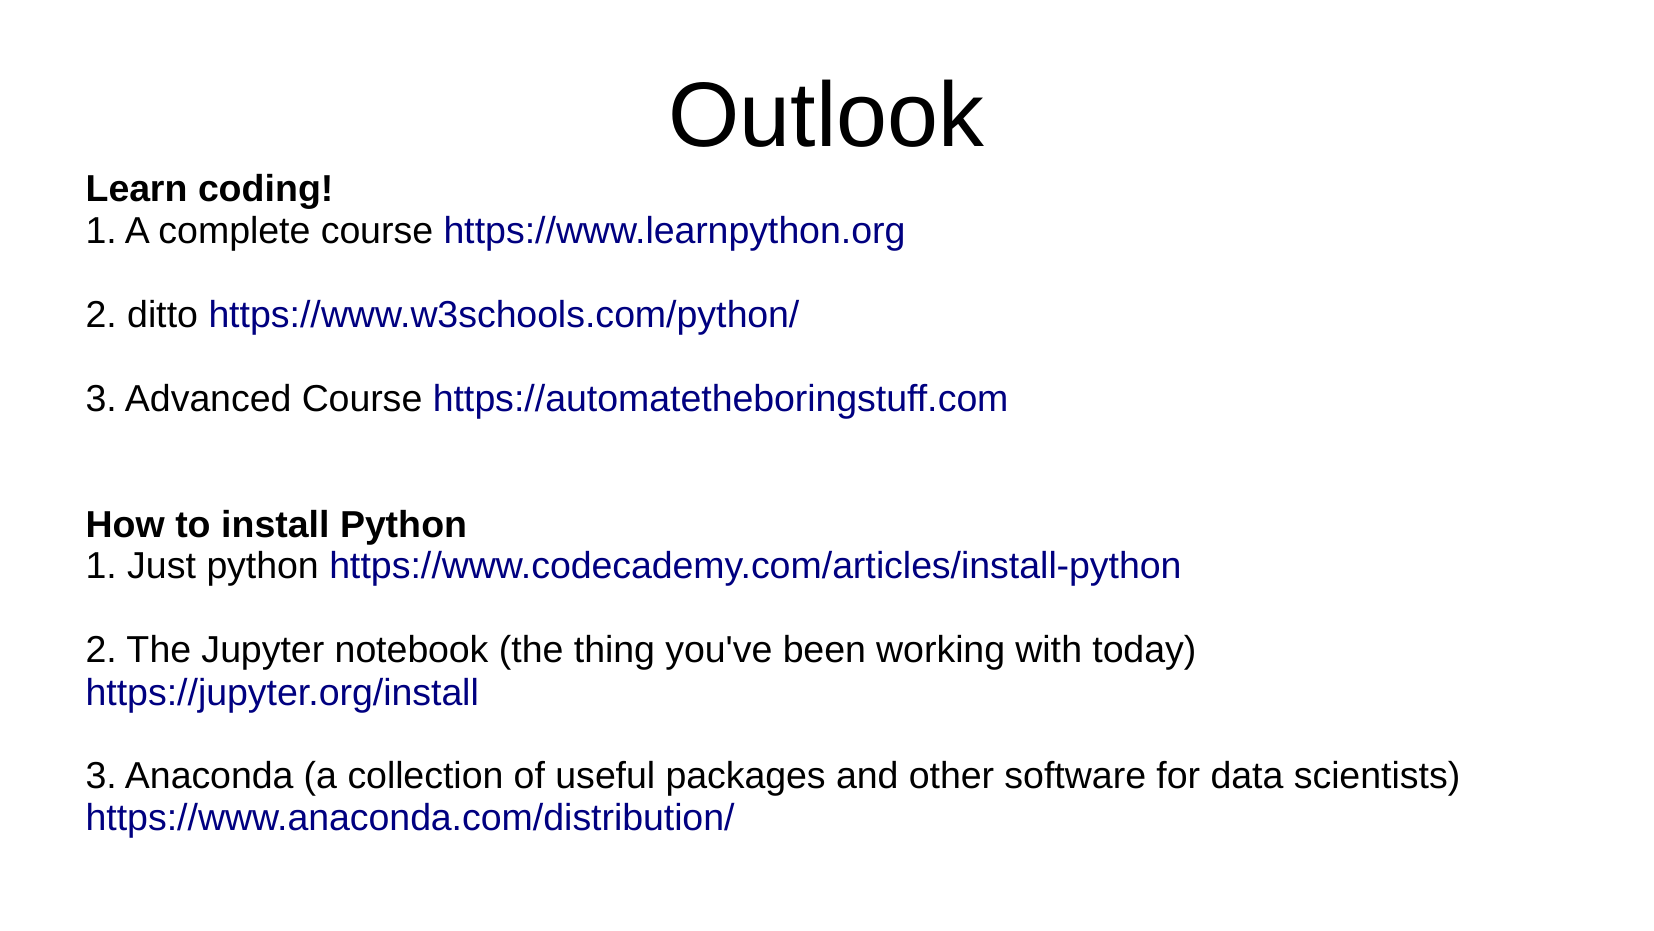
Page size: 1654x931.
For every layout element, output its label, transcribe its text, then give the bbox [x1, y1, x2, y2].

title Outlook [82, 37, 1571, 159]
text_box Learn coding! 1. A complete course https://www.learnpython.org 2. ditto https://www.w3schools.com/python/ 3. Advanced Course https://automatetheboringstuff.com How to install Python 1. Just python https://www.codecademy.com/articles/install-python 2. The Jupyter notebook (the thing you've been working with today) https://jupyter.org/install 3. Anaconda (a collection of useful packages and other software for data scientists) https://www.anaconda.com/distribution/ [70, 159, 1654, 931]
